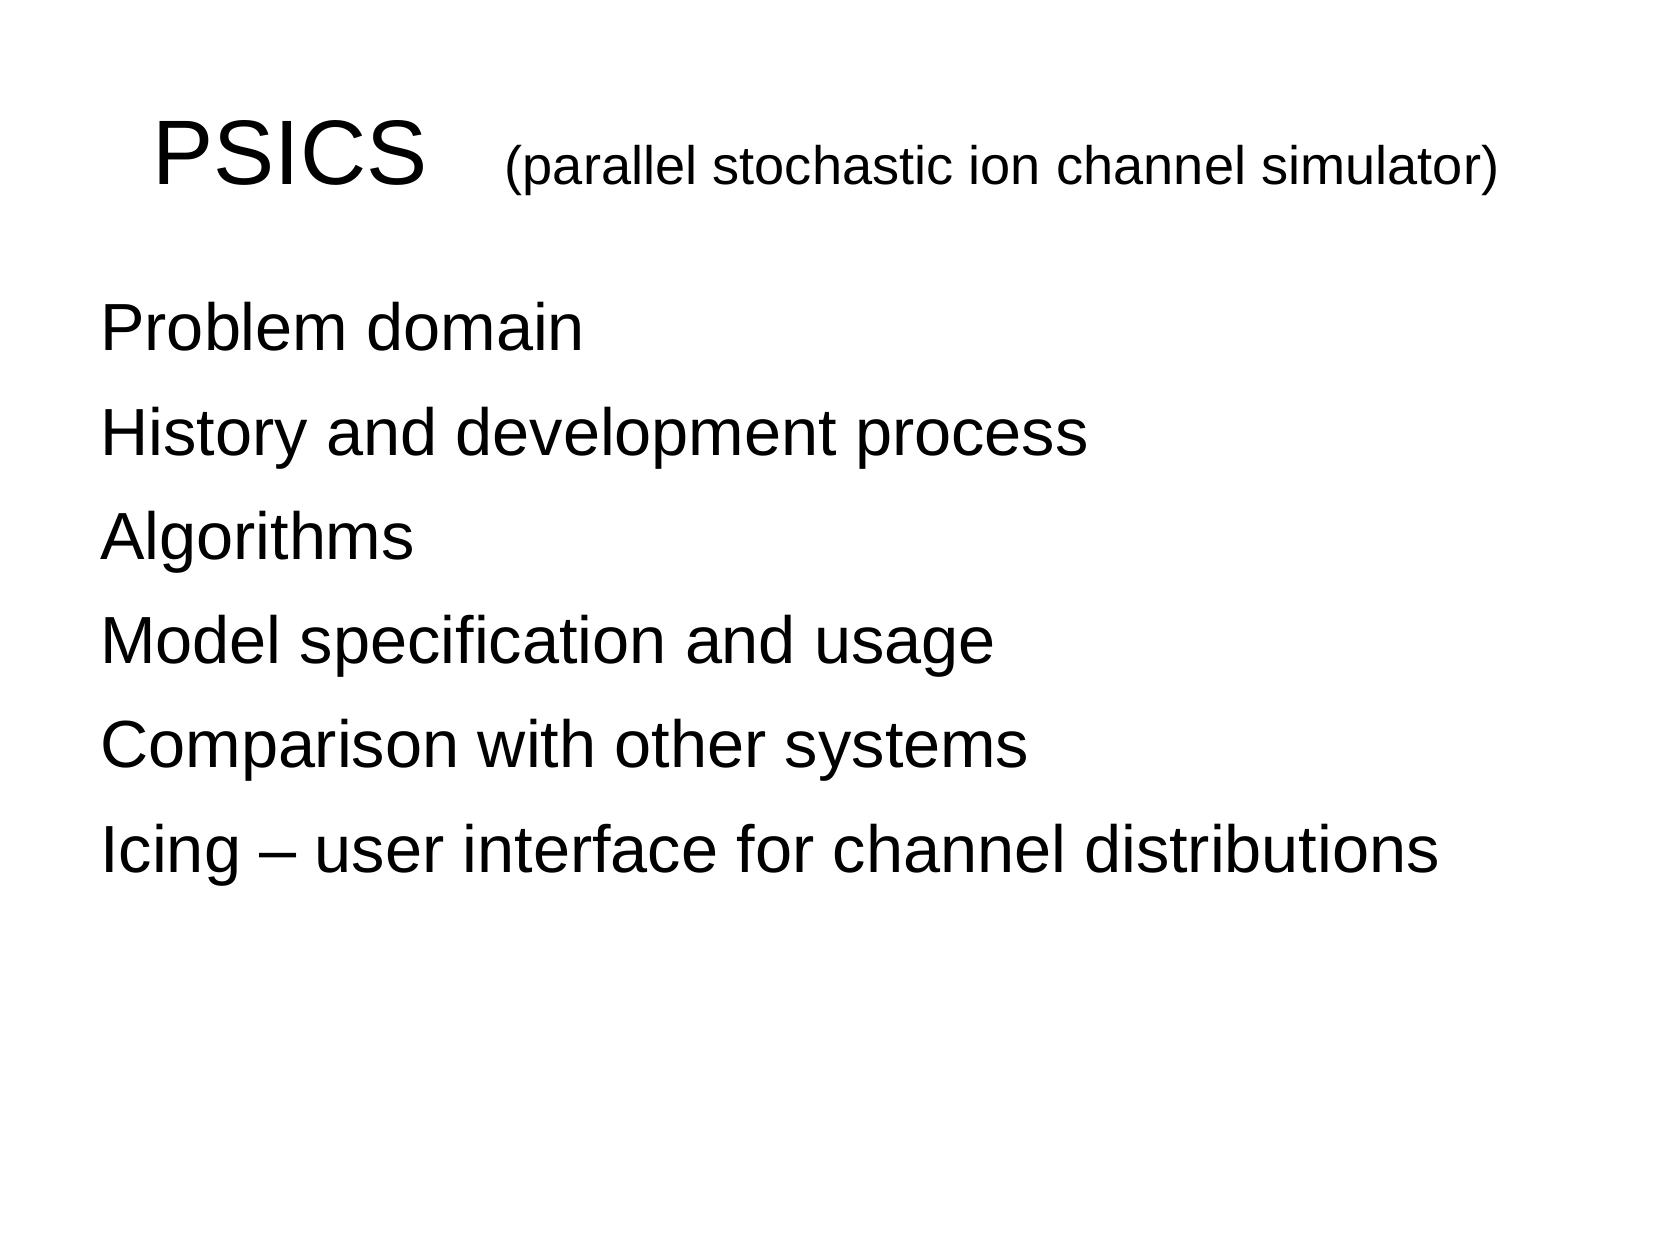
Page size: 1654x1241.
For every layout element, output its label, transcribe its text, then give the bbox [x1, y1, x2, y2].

list Problem domain History and development process Algorithms Model specification and usage Comparison with other systems Icing – user interface for channel distributions [82, 290, 1571, 1094]
title PSICS (parallel stochastic ion channel simulator) [82, 56, 1571, 250]
